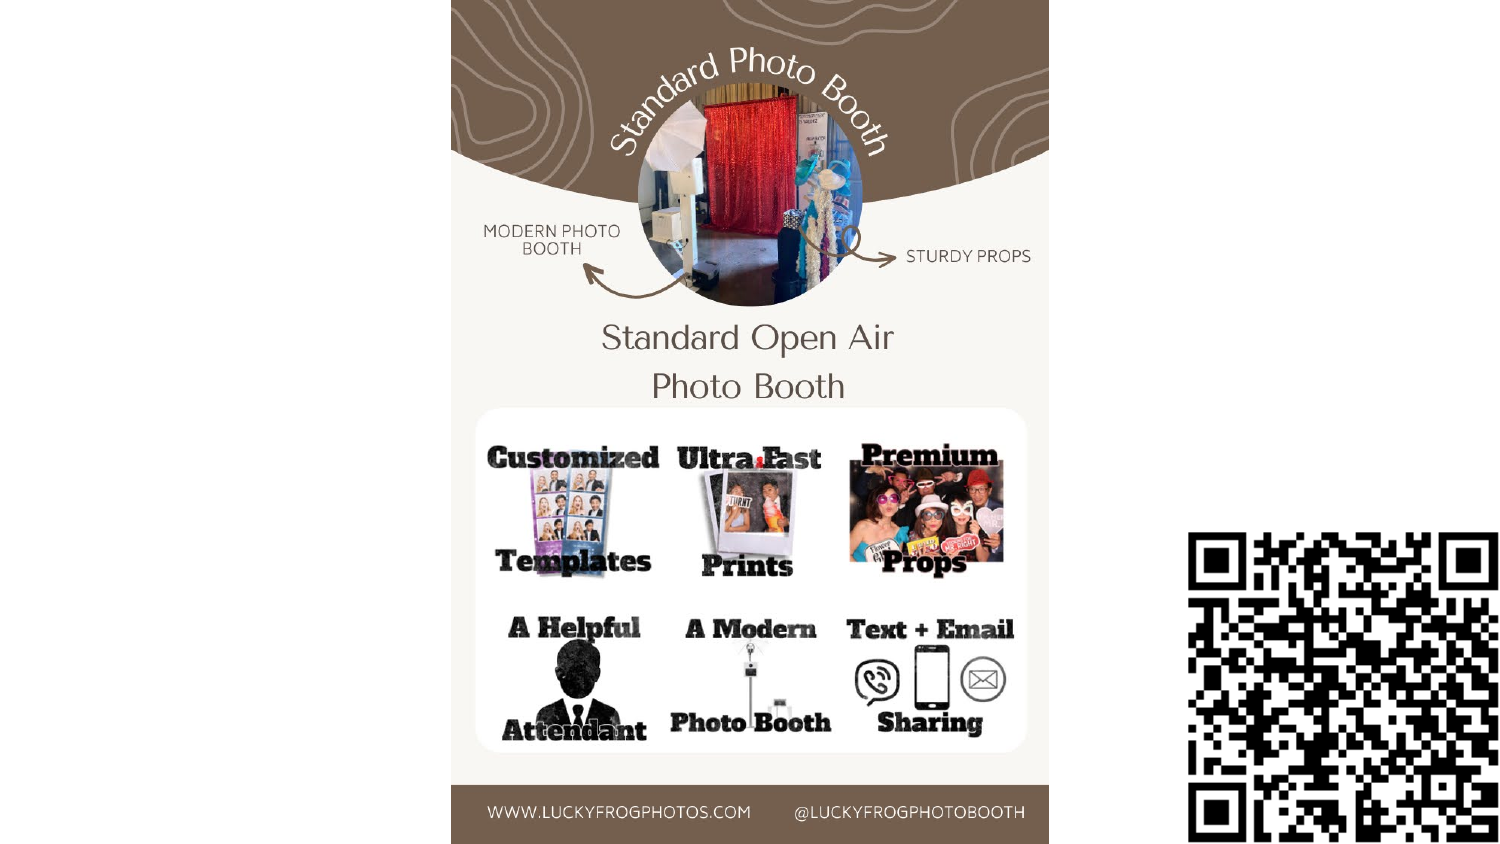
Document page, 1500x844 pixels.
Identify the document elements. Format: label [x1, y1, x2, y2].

picture [1187, 531, 1500, 844]
picture [451, 0, 1049, 844]
